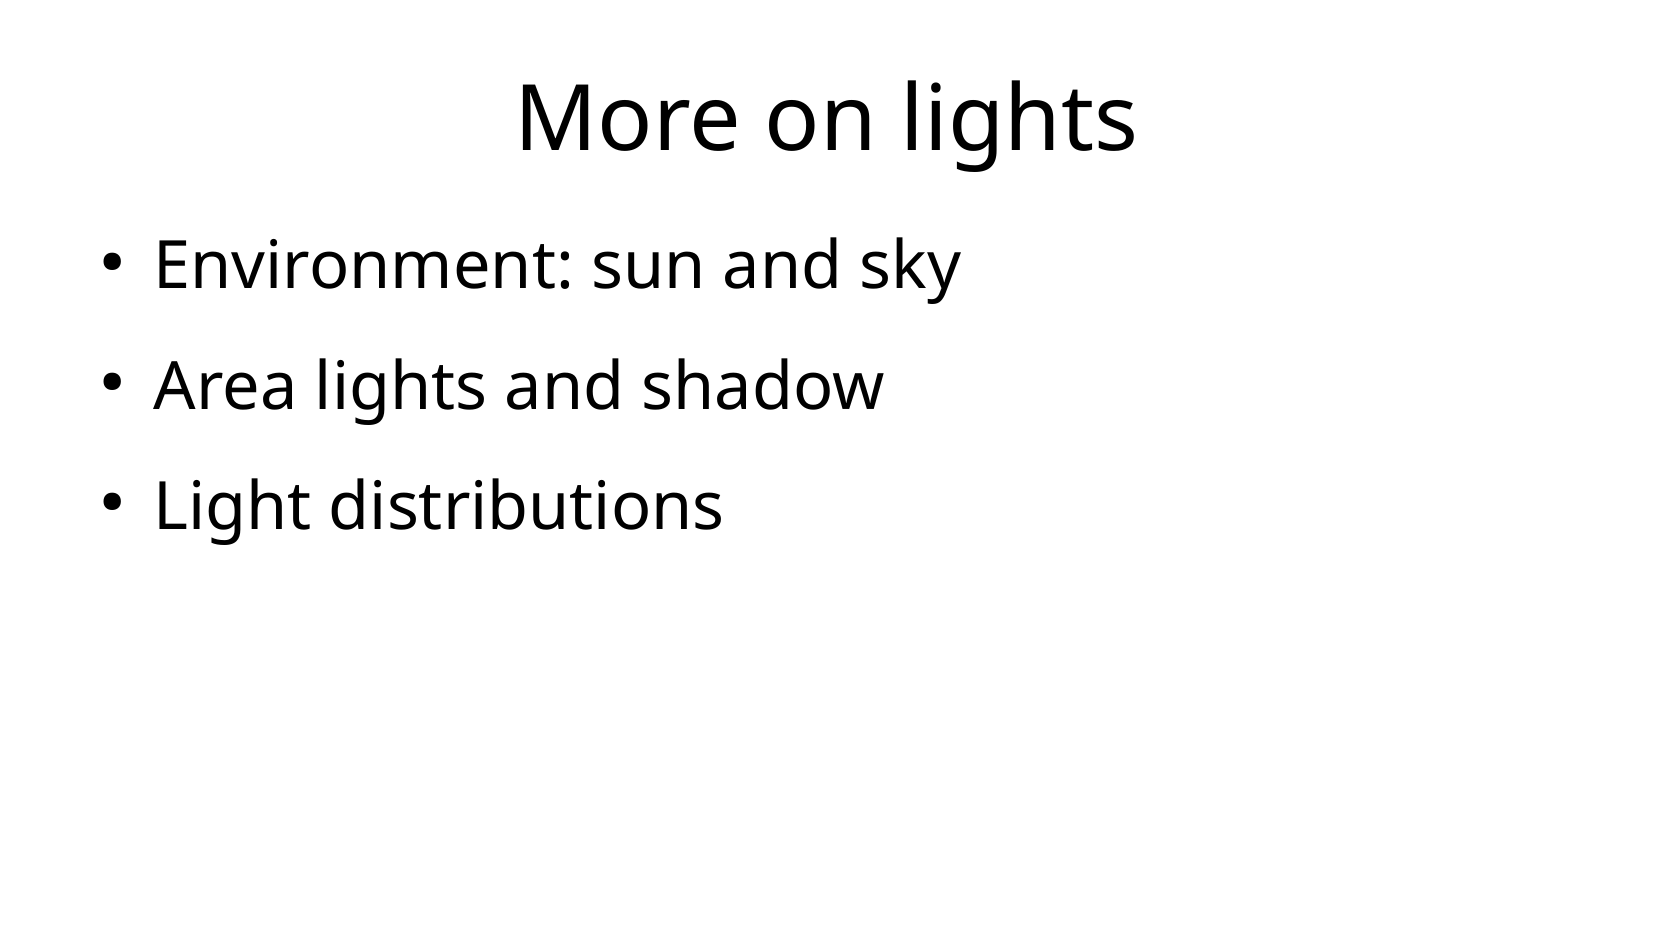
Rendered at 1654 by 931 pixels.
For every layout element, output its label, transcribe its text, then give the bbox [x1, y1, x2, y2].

list Environment: sun and sky Area lights and shadow Light distributions [82, 217, 1571, 758]
title More on lights [82, 37, 1571, 193]
